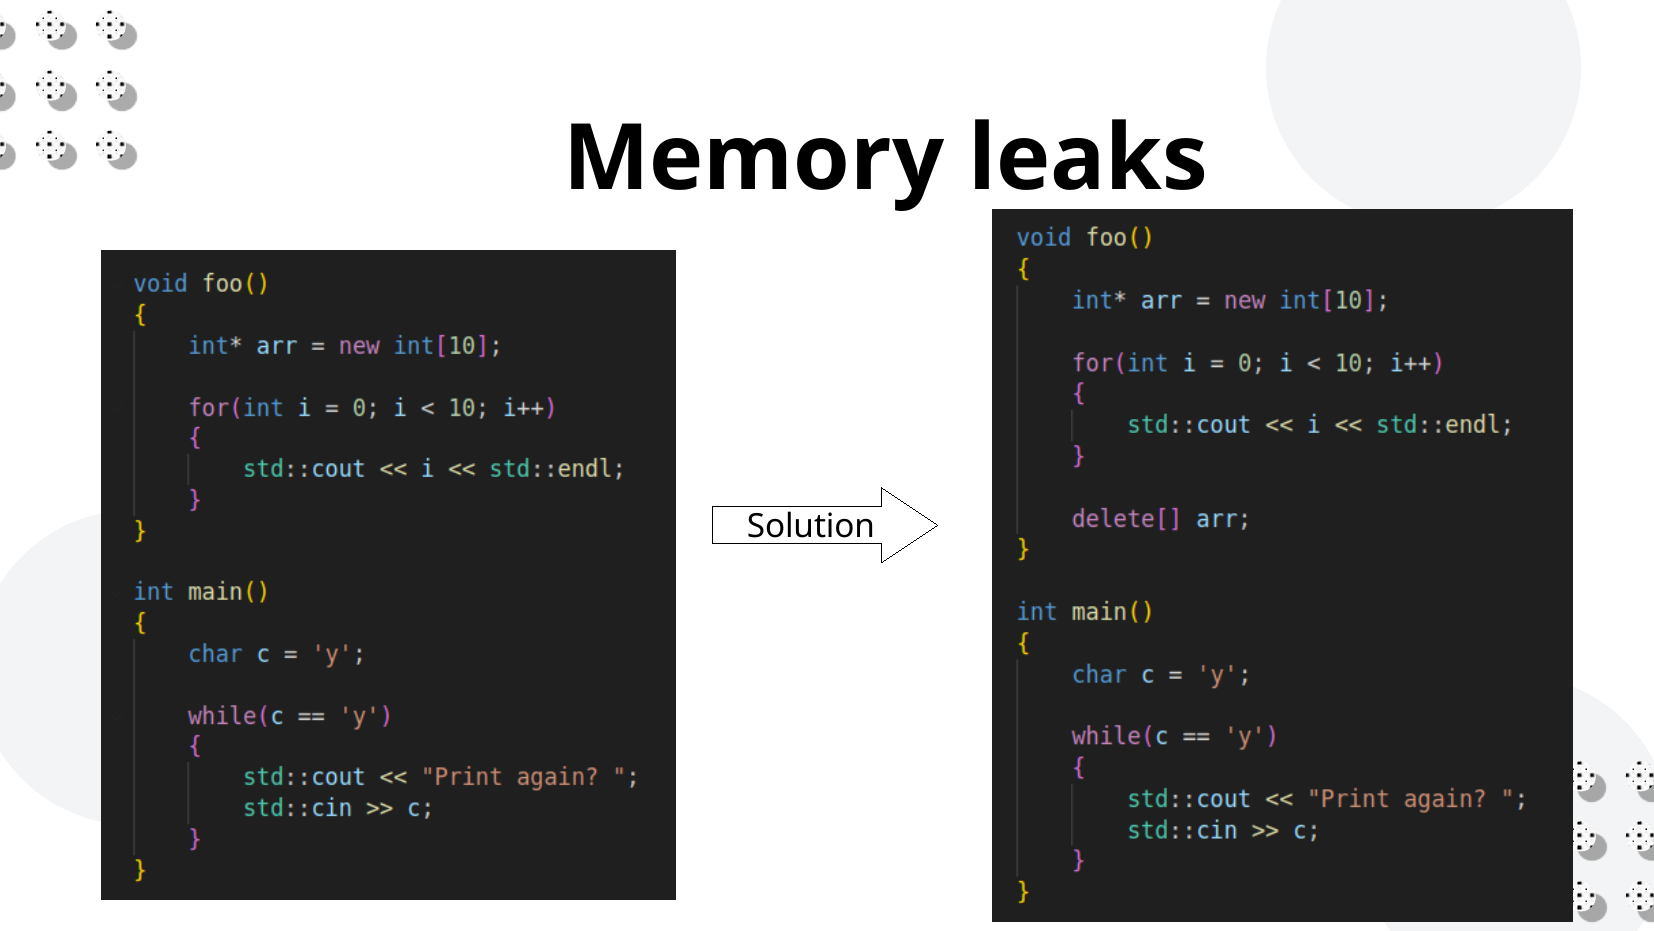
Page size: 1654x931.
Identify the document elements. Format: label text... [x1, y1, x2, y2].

picture [0, 133, 7, 158]
picture [95, 130, 127, 161]
picture [992, 209, 1596, 922]
picture [0, 13, 6, 38]
picture [1625, 761, 1654, 792]
picture [35, 130, 67, 161]
picture [1625, 881, 1654, 912]
picture [95, 10, 126, 41]
text_box Solution [712, 487, 938, 563]
picture [35, 70, 66, 101]
picture [95, 70, 126, 101]
picture [0, 73, 6, 98]
picture [101, 250, 676, 901]
picture [1625, 821, 1654, 852]
picture [35, 10, 66, 41]
title Memory leaks [206, 76, 1565, 233]
